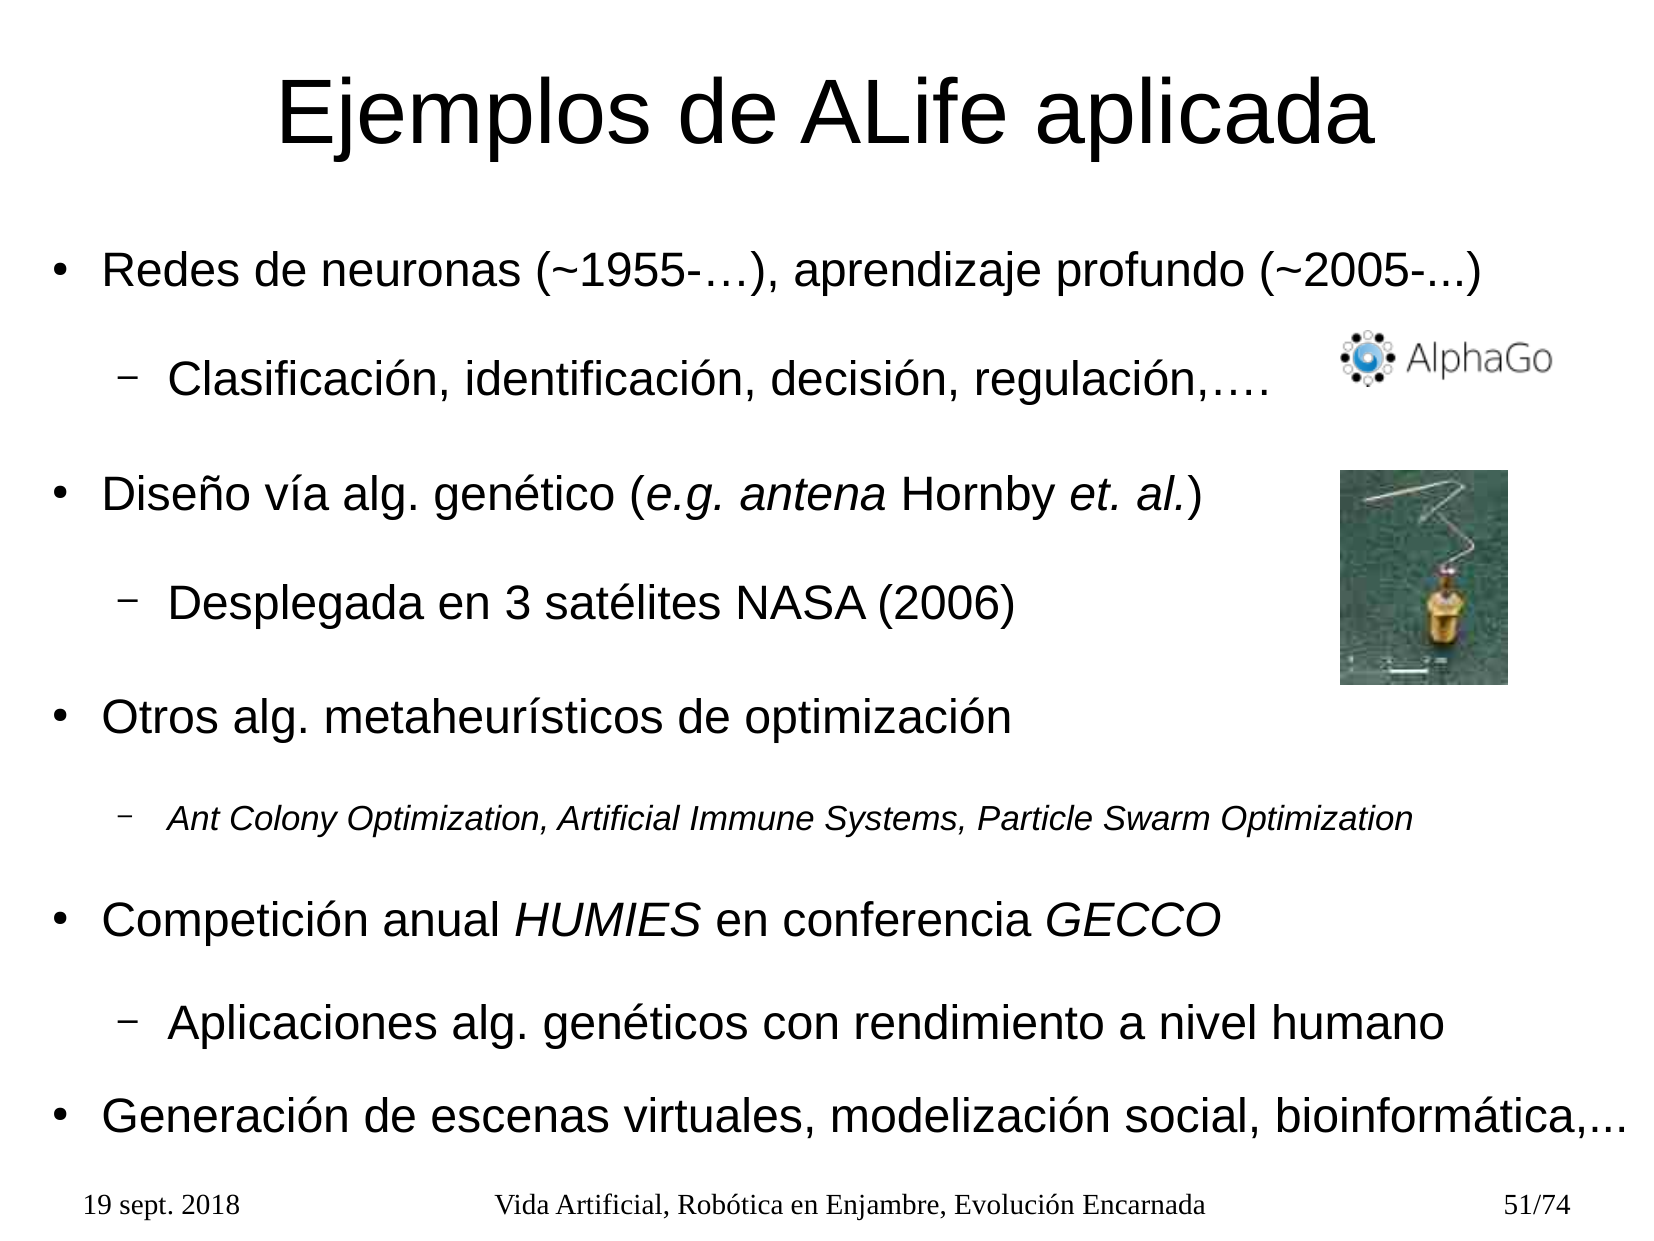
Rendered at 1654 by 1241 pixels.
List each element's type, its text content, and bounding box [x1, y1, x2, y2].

picture [1340, 470, 1508, 686]
list Redes de neuronas (~1955-…), aprendizaje profundo (~2005-...) Clasificación, identificación, decisión, regulación,…. Diseño vía alg. genético (e.g. antena Hornby et. al.) Desplegada en 3 satélites NASA (2006) Otros alg. metaheurísticos de optimización Ant Colony Optimization, Artificial Immune Systems, Particle Swarm Optimization Competición anual HUMIES en conferencia GECCO Aplicaciones alg. genéticos con rendimiento a nivel humano Generación de escenas virtuales, modelización social, bioinformática,... [35, 242, 1642, 1146]
picture [1340, 330, 1554, 387]
title Ejemplos de ALife aplicada [82, 8, 1571, 216]
